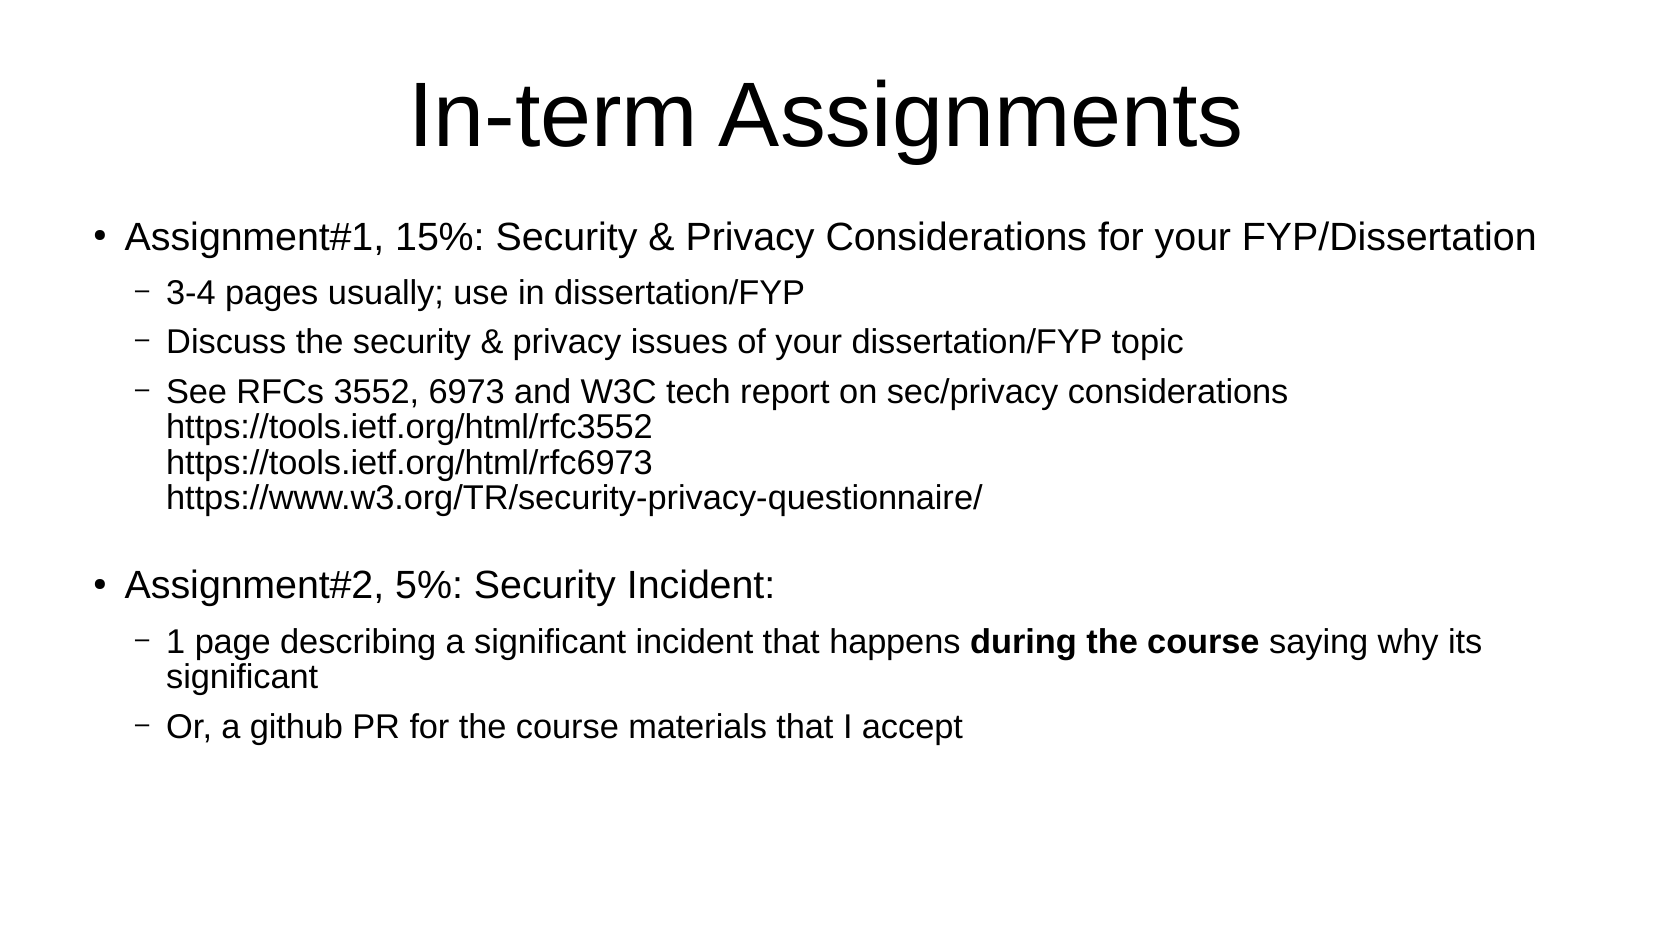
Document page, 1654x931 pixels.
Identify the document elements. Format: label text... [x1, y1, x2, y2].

title In-term Assignments [82, 37, 1571, 193]
list Assignment#1, 15%: Security & Privacy Considerations for your FYP/Dissertation 3-4 pages usually; use in dissertation/FYP Discuss the security & privacy issues of your dissertation/FYP topic See RFCs 3552, 6973 and W3C tech report on sec/privacy considerations https://tools.ietf.org/html/rfc3552 https://tools.ietf.org/html/rfc6973 https://www.w3.org/TR/security-privacy-questionnaire/ Assignment#2, 5%: Security Incident: 1 page describing a significant incident that happens during the course saying why its significant Or, a github PR for the course materials that I accept [82, 217, 1571, 758]
